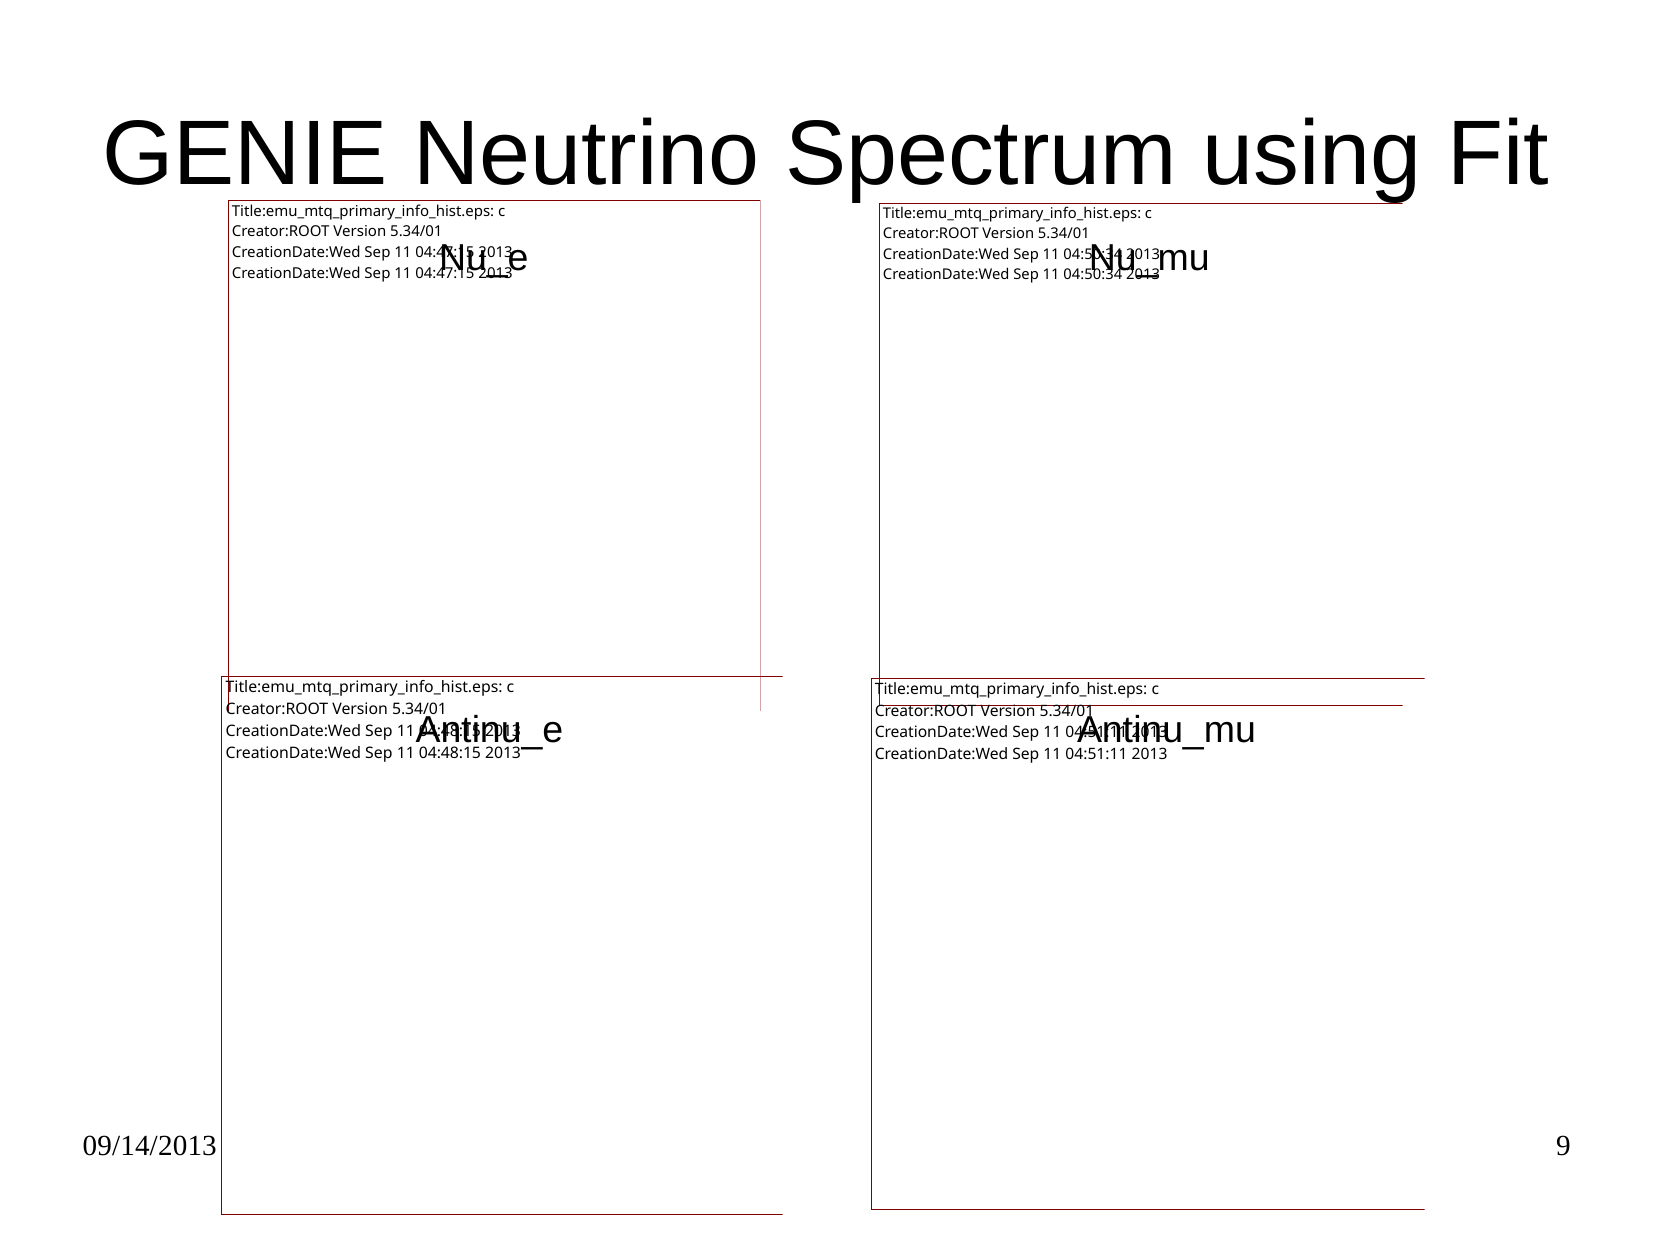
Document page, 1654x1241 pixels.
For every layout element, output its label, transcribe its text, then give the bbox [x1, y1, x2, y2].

text_box Nu_mu [1074, 229, 1246, 286]
text_box Antinu_mu [1062, 701, 1276, 759]
picture [869, 201, 1425, 1210]
text_box Antinu_e [400, 701, 581, 759]
picture [220, 199, 783, 1215]
title GENIE Neutrino Spectrum using Fit [82, 49, 1571, 257]
text_box Nu_e [424, 229, 560, 286]
